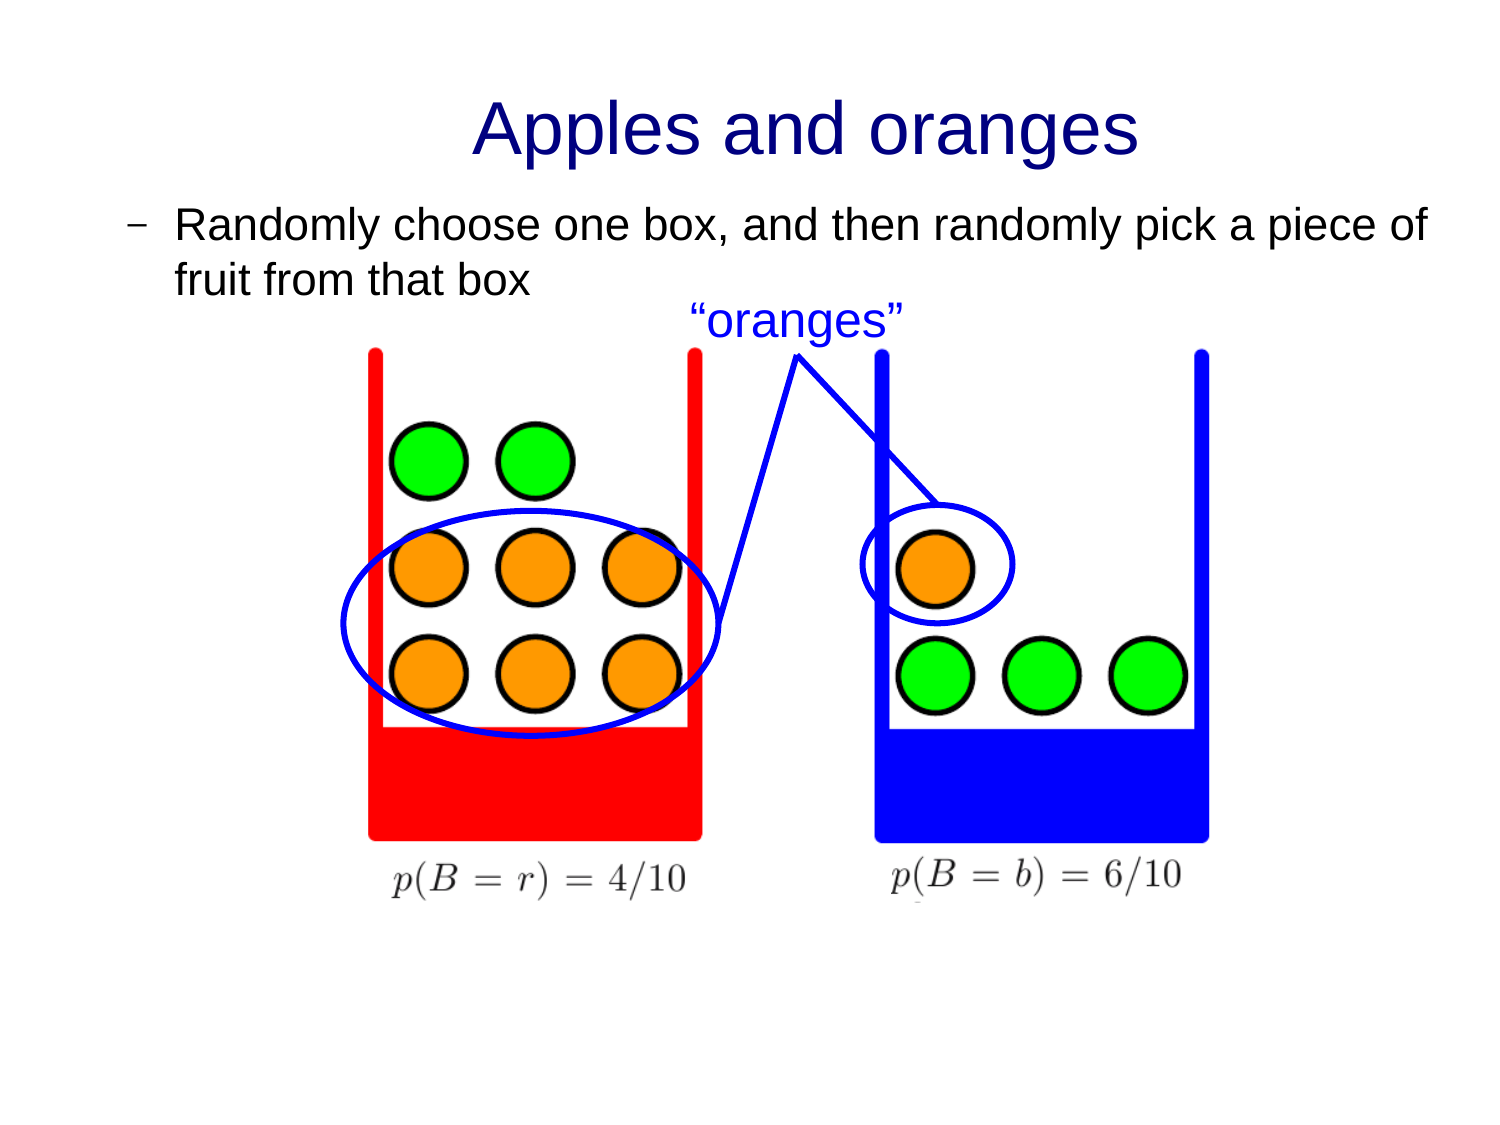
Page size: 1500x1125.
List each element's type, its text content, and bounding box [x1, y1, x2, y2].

picture [891, 853, 1183, 903]
picture [367, 346, 705, 574]
picture [389, 854, 690, 902]
title Apples and oranges [149, 65, 1463, 179]
picture [367, 514, 705, 732]
picture [871, 345, 1213, 847]
list Randomly choose one box, and then randomly pick a piece of fruit from that box [37, 187, 1500, 1125]
picture [367, 672, 705, 845]
picture [871, 508, 1009, 620]
text_box “oranges” [675, 280, 919, 355]
picture [871, 440, 929, 530]
